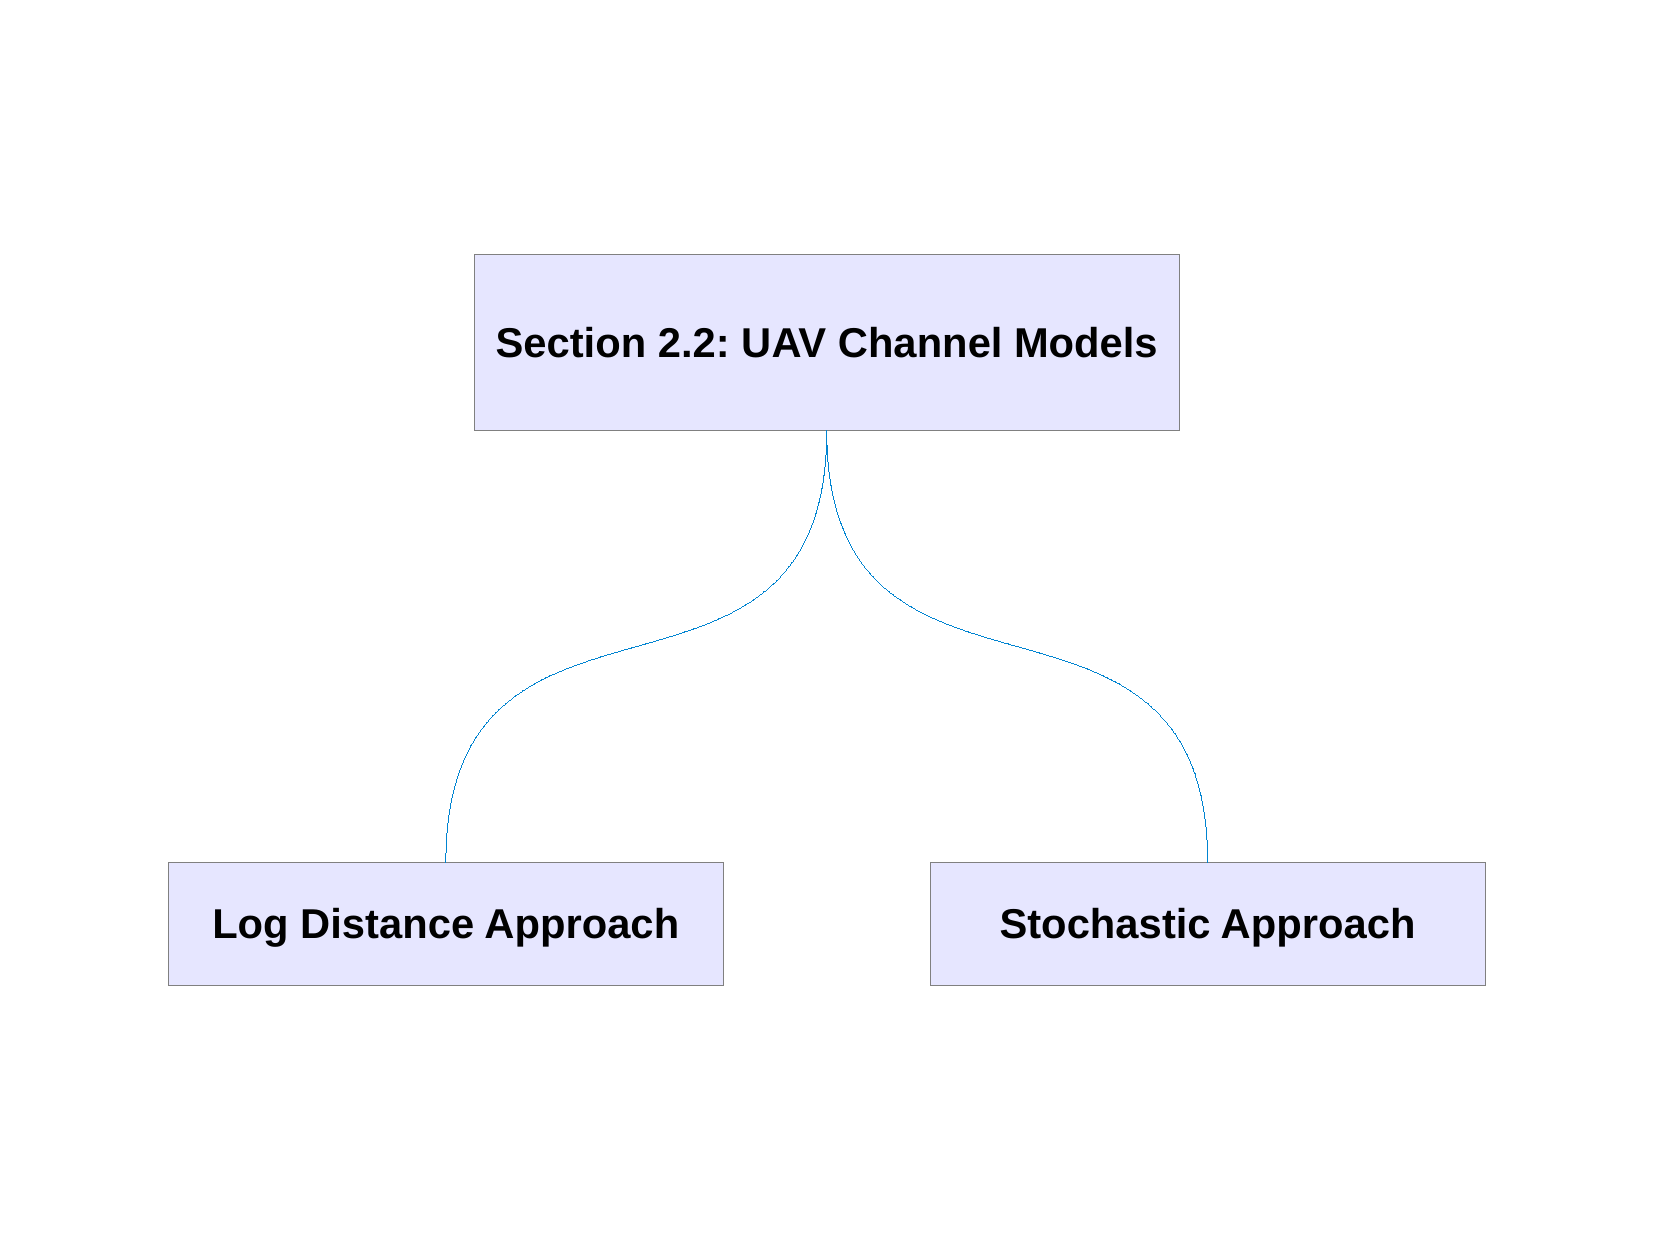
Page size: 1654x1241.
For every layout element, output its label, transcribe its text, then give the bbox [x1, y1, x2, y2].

text_box Section 2.2: UAV Channel Models [474, 254, 1180, 431]
text_box Stochastic Approach [930, 862, 1486, 986]
text_box Log Distance Approach [168, 862, 724, 986]
